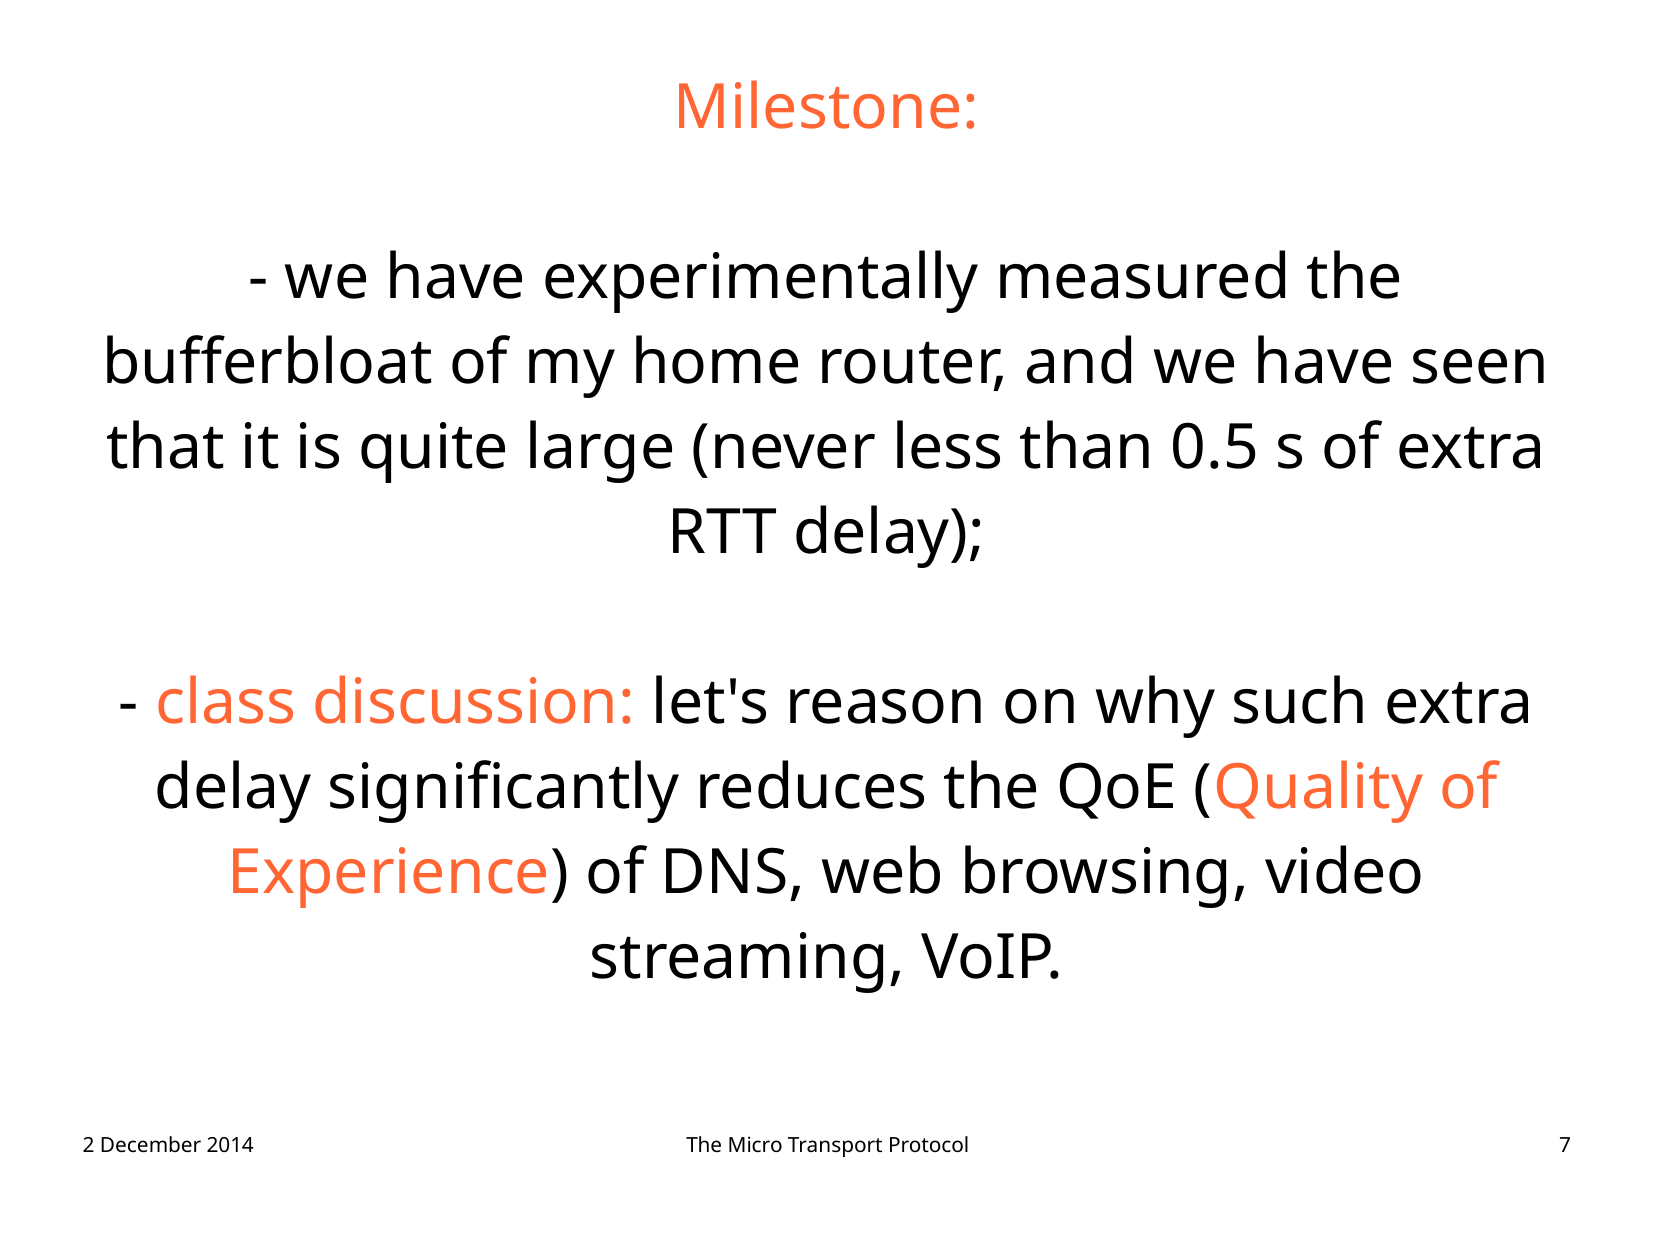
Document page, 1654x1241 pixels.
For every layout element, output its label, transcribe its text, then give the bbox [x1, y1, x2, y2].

subtitle Milestone: - we have experimentally measured the bufferbloat of my home router, and we have seen that it is quite large (never less than 0.5 s of extra RTT delay); - class discussion: let's reason on why such extra delay significantly reduces the QoE (Quality of Experience) of DNS, web browsing, video streaming, VoIP. [82, 49, 1571, 1010]
